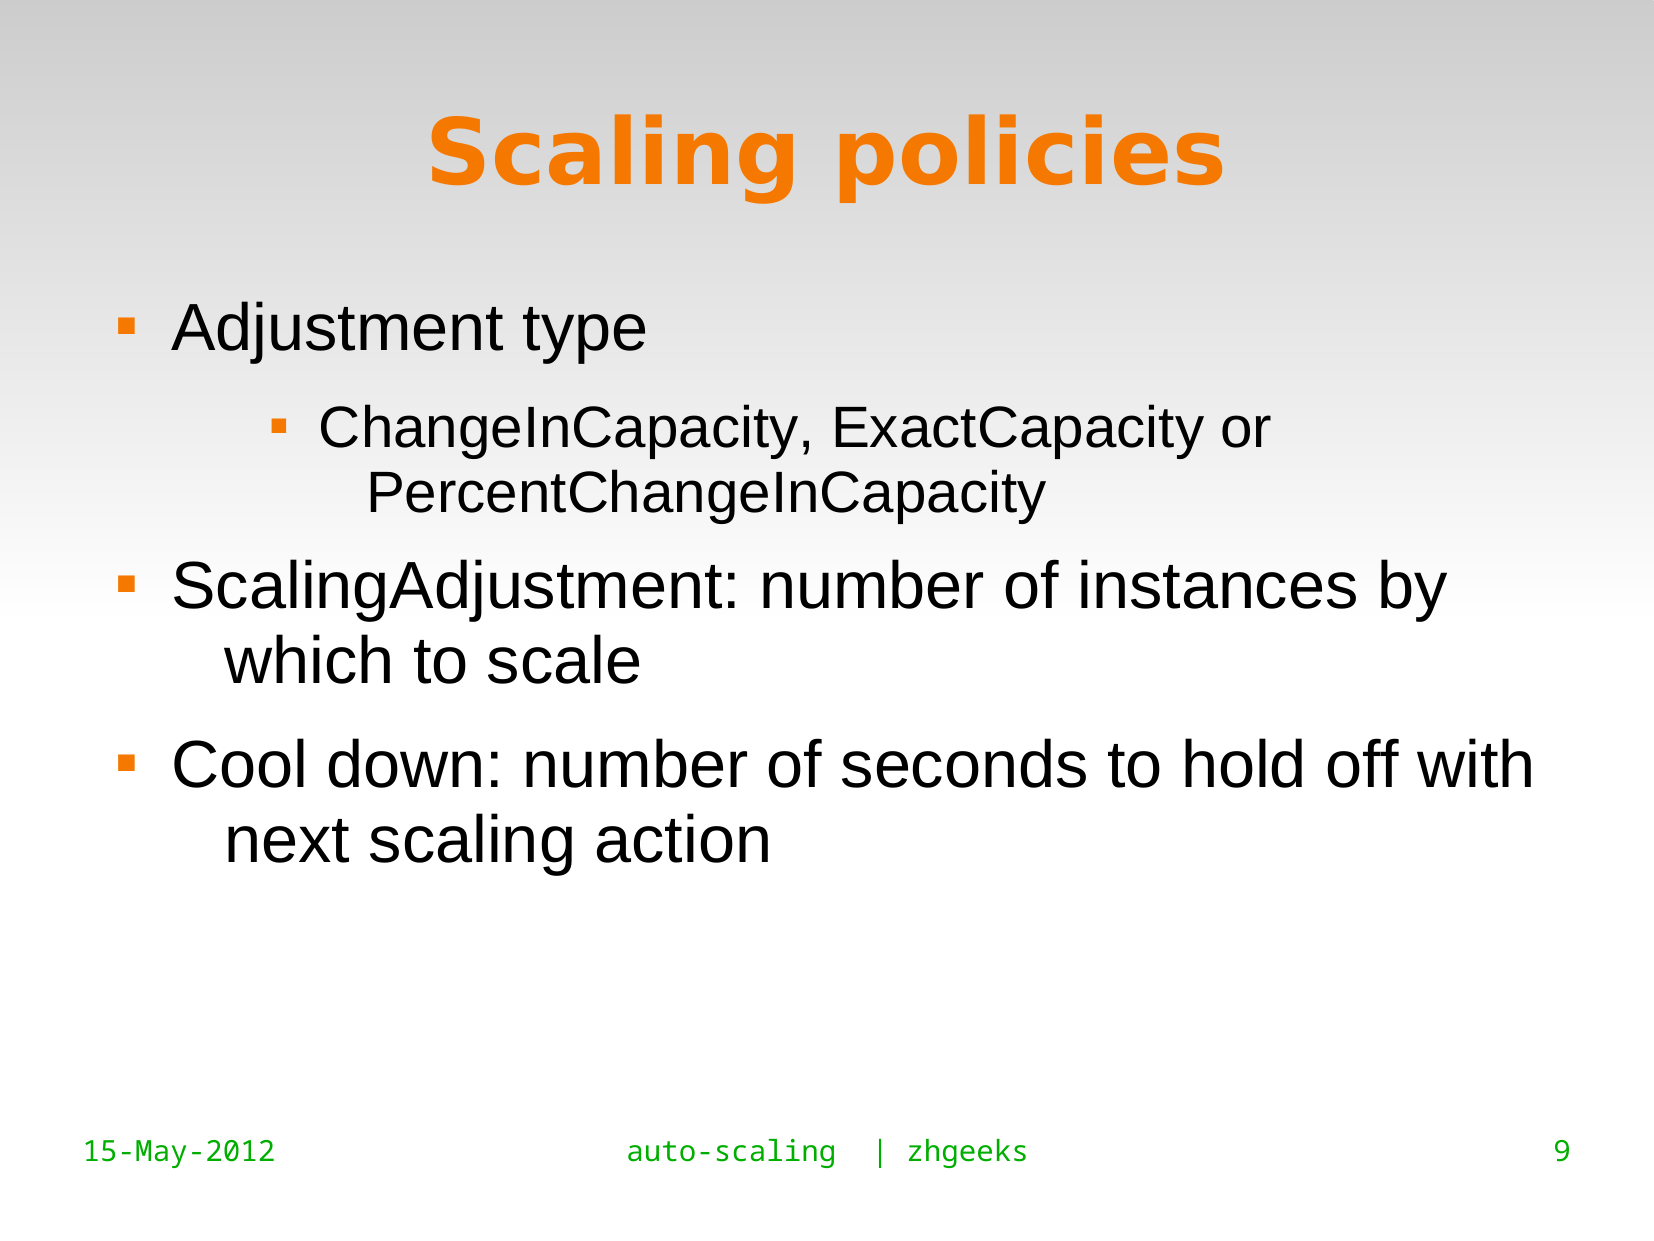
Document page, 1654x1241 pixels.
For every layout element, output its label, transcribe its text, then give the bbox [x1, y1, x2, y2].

list Adjustment type ChangeInCapacity, ExactCapacity or PercentChangeInCapacity ScalingAdjustment: number of instances by which to scale Cool down: number of seconds to hold off with next scaling action [82, 290, 1571, 1109]
title Scaling policies [82, 49, 1571, 257]
